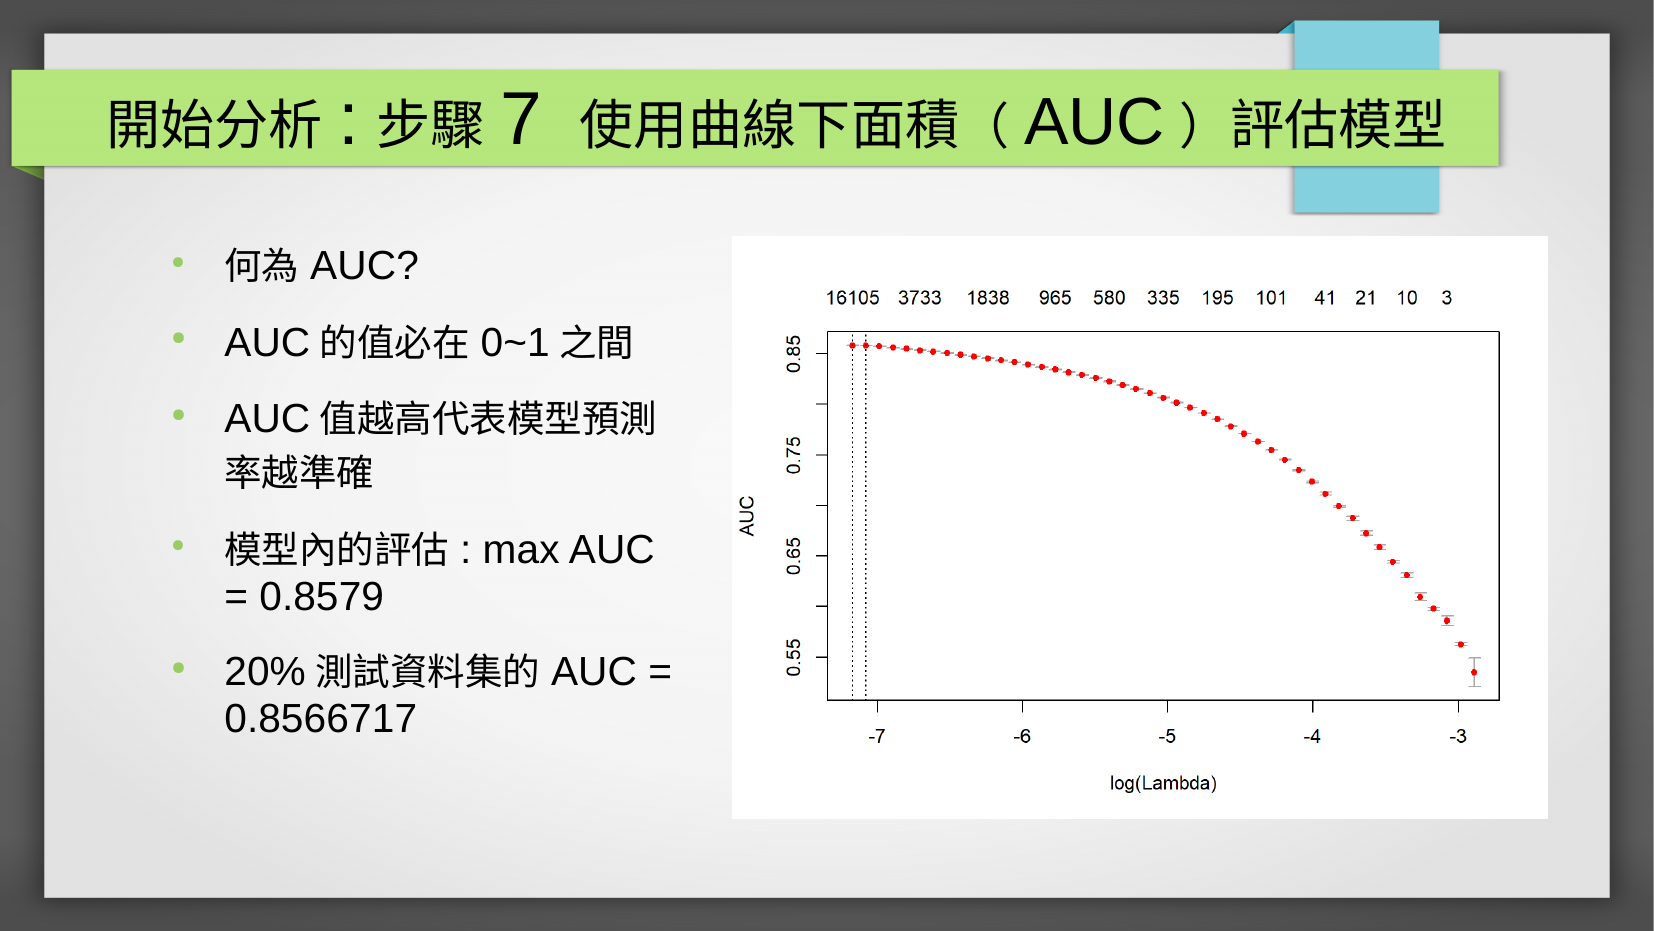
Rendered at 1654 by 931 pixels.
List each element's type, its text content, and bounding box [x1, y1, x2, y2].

picture [0, 0, 1654, 931]
title 開始分析:步驟7 使用曲線下面積（AUC）評估模型 [106, 70, 1501, 166]
list 何為AUC? AUC的值必在0~1之間 AUC值越高代表模型預測率越準確 模型內的評估: max AUC = 0.8579 20%測試資料集的AUC = 0.8566717 [153, 236, 686, 815]
